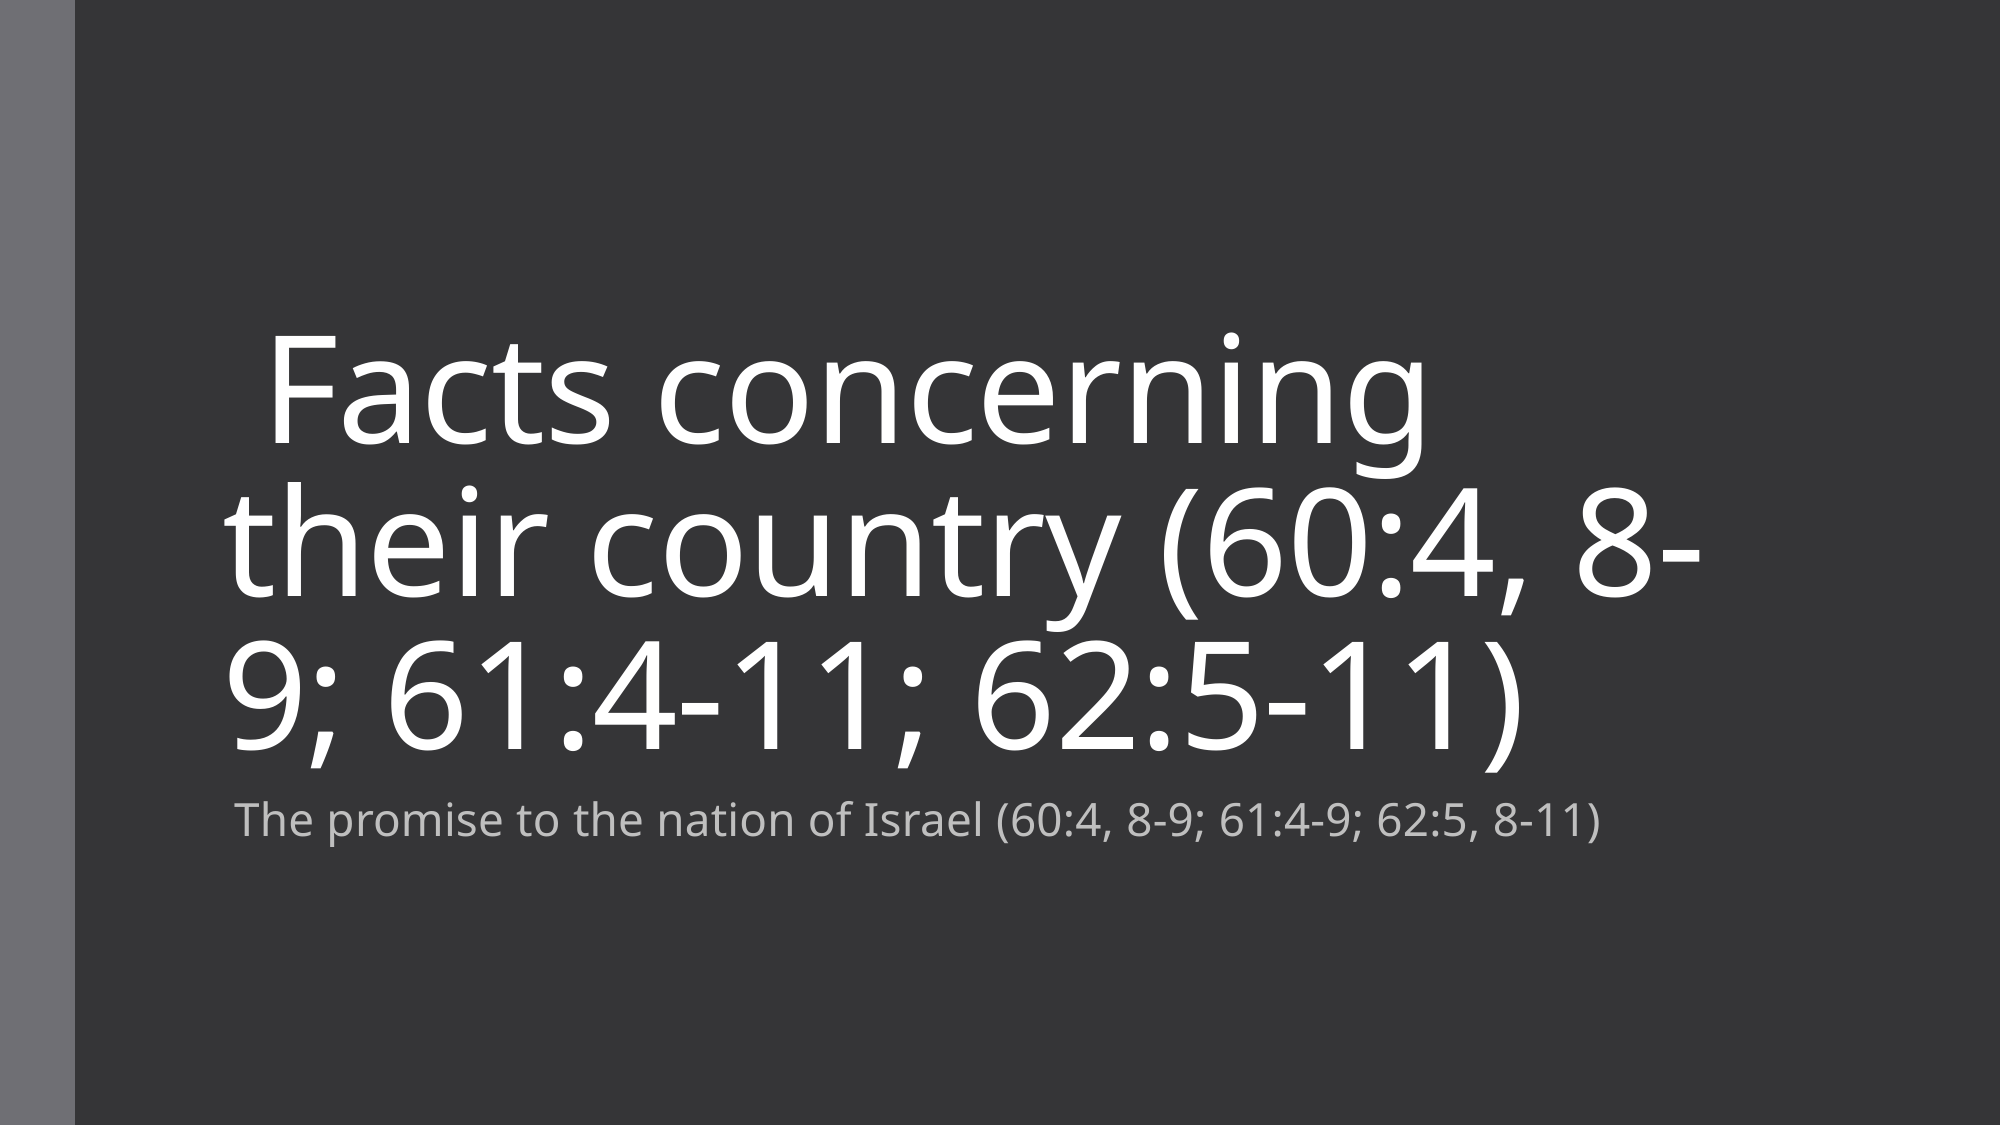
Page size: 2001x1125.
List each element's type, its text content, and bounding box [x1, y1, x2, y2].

subtitle The promise to the nation of Israel (60:4, 8-9; 61:4-9; 62:5, 8-11) [206, 787, 1752, 1066]
title Facts concerning their country (60:4, 8-9; 61:4-11; 62:5-11) [206, 124, 1752, 787]
